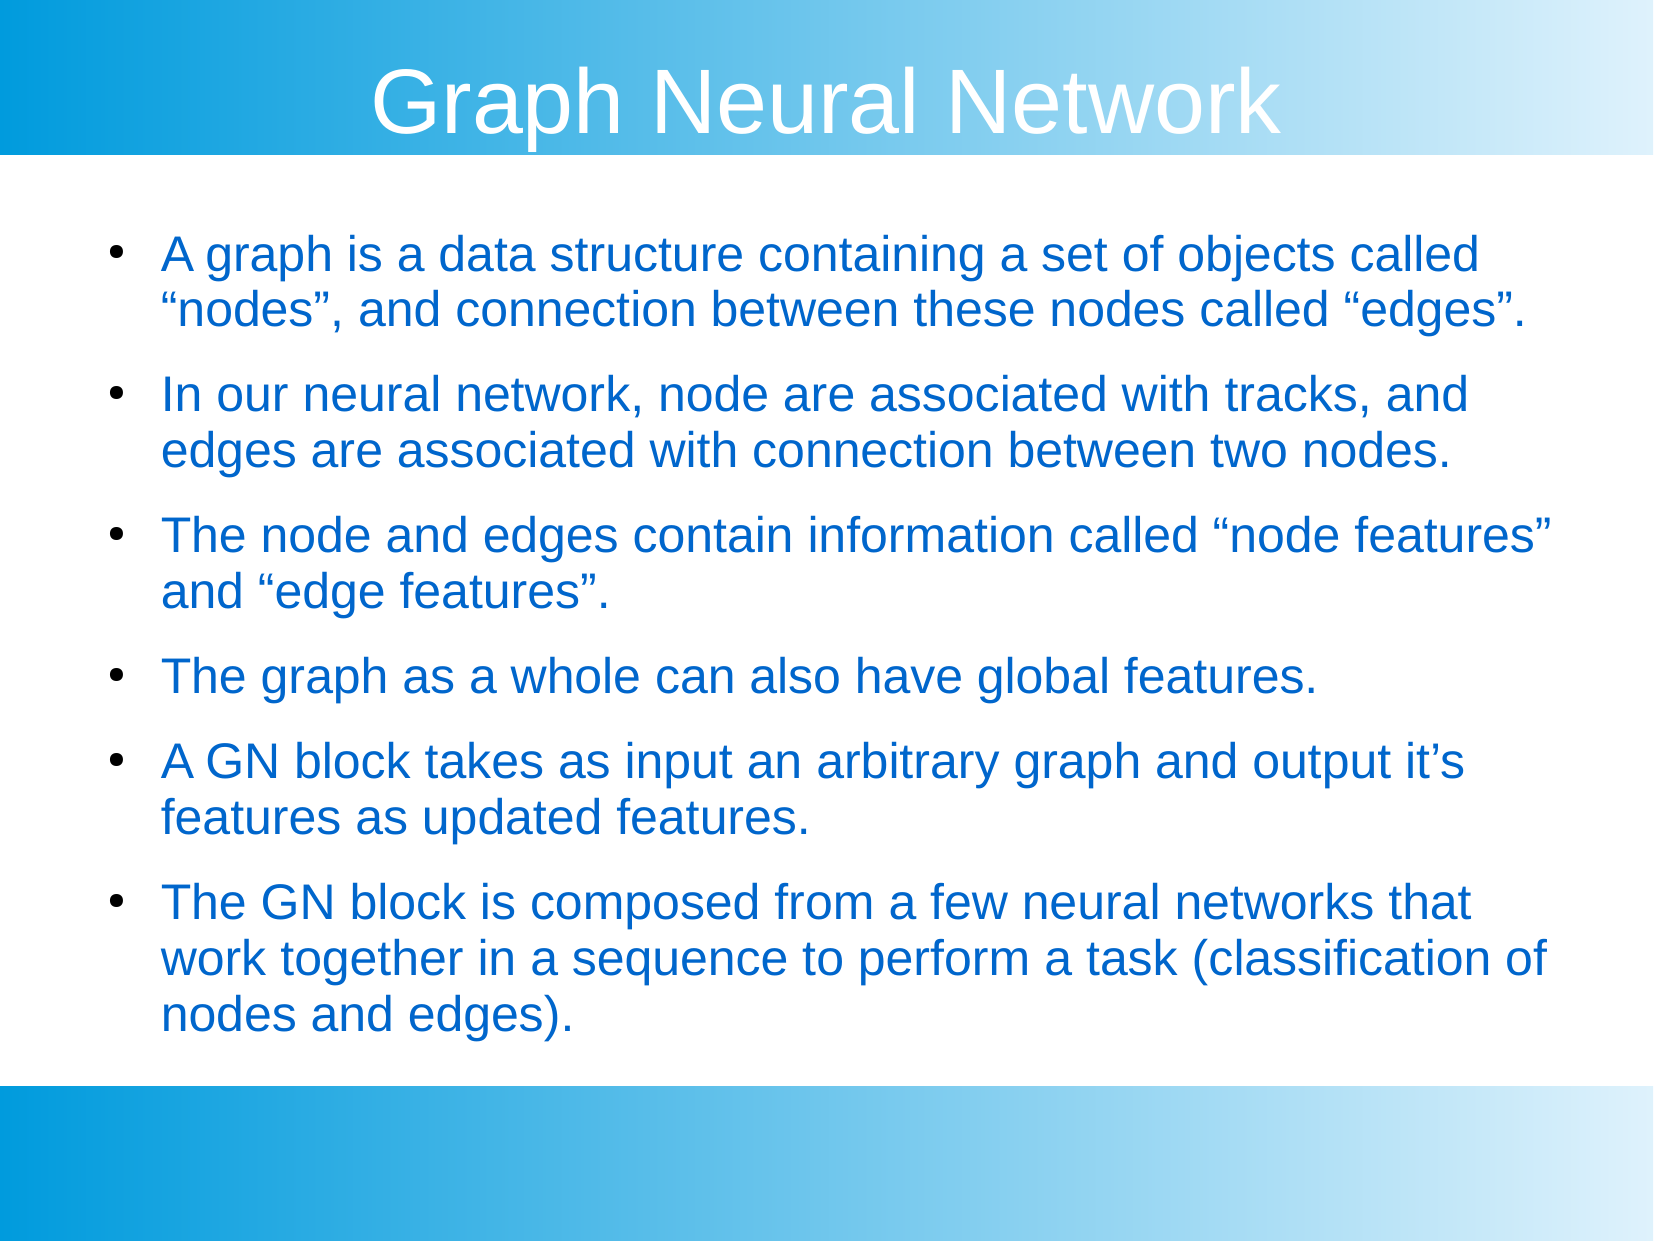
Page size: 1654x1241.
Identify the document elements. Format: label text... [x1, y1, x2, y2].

title Graph Neural Network [82, 49, 1571, 155]
list A graph is a data structure containing a set of objects called “nodes”, and connection between these nodes called “edges”. In our neural network, node are associated with tracks, and edges are associated with connection between two nodes. The node and edges contain information called “node features” and “edge features”. The graph as a whole can also have global features. A GN block takes as input an arbitrary graph and output it’s features as updated features. The GN block is composed from a few neural networks that work together in a sequence to perform a task (classification of nodes and edges). [90, 225, 1579, 946]
